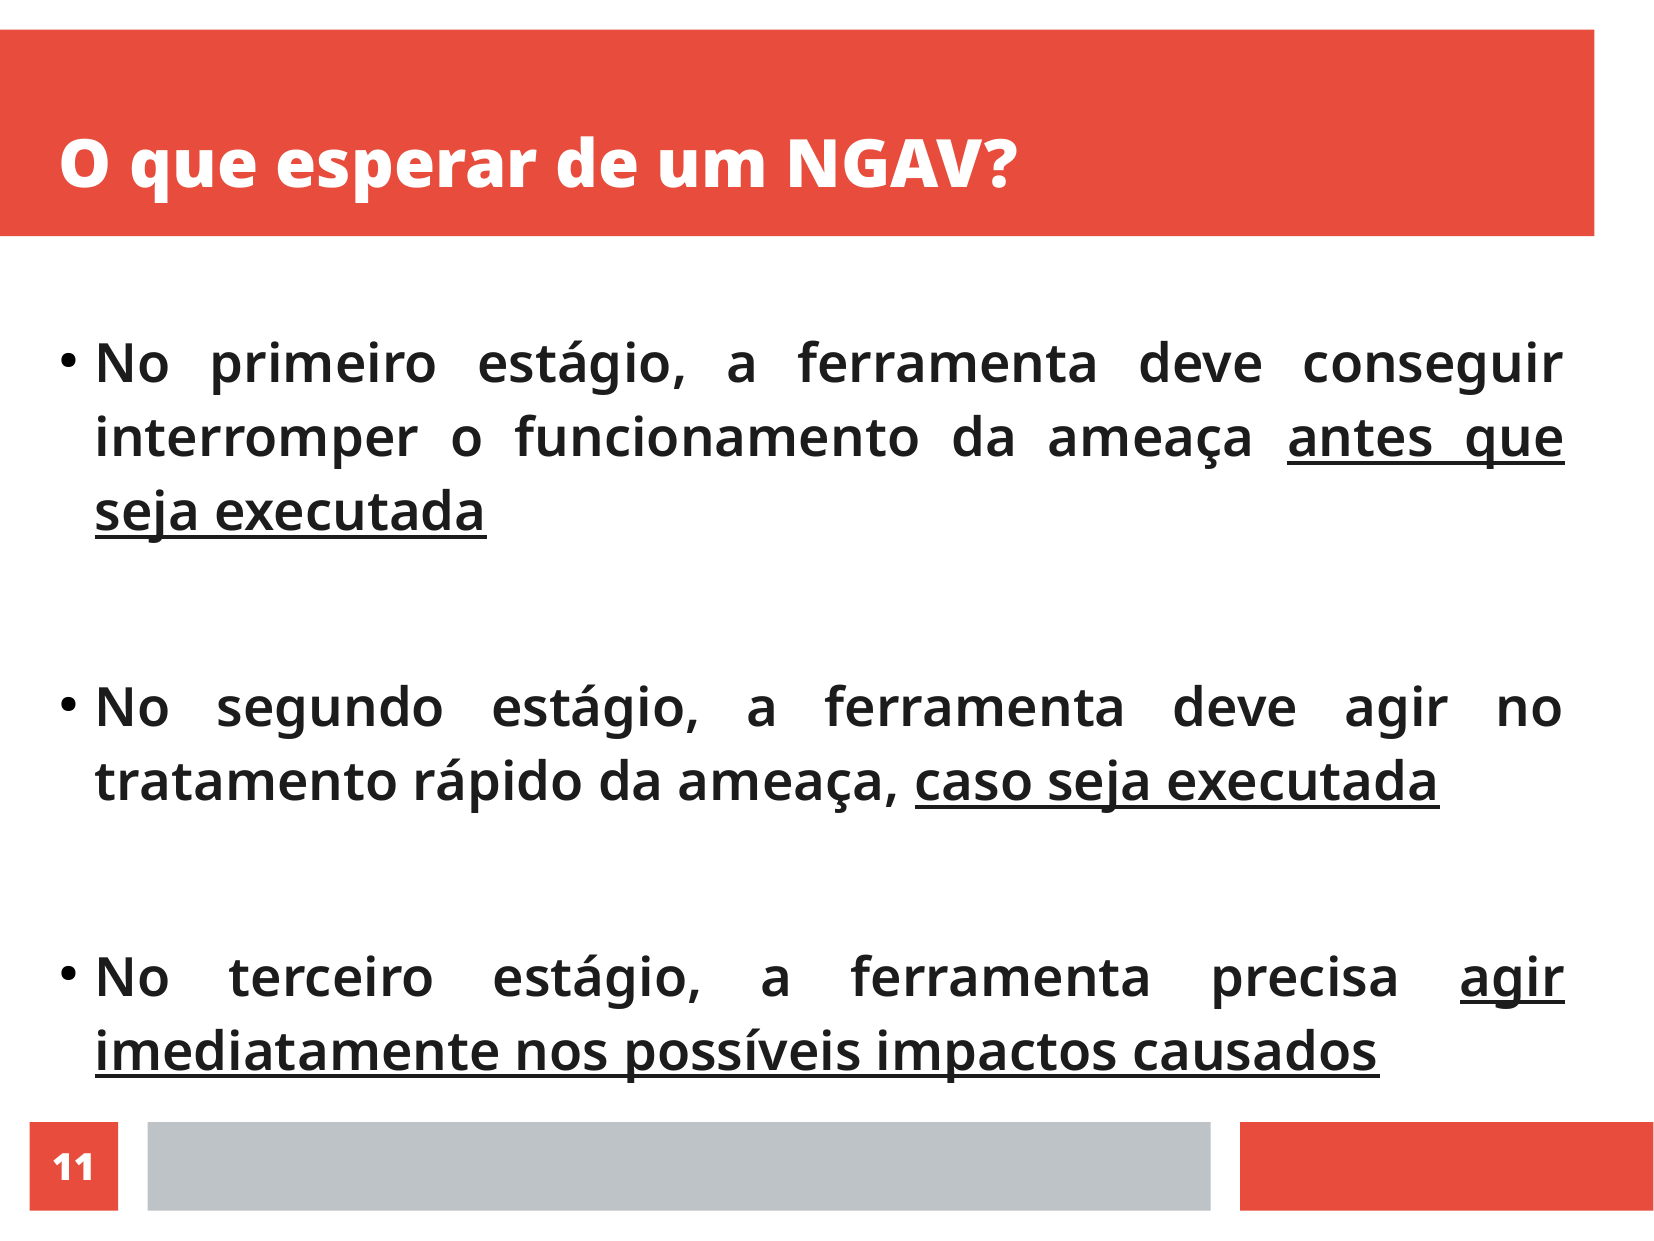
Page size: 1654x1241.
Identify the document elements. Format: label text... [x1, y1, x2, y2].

list No primeiro estágio, a ferramenta deve conseguir interromper o funcionamento da ameaça antes que seja executada No segundo estágio, a ferramenta deve agir no tratamento rápido da ameaça, caso seja executada No terceiro estágio, a ferramenta precisa agir imediatamente nos possíveis impactos causados [59, 324, 1565, 1093]
title O que esperar de um NGAV? [59, 59, 1595, 207]
